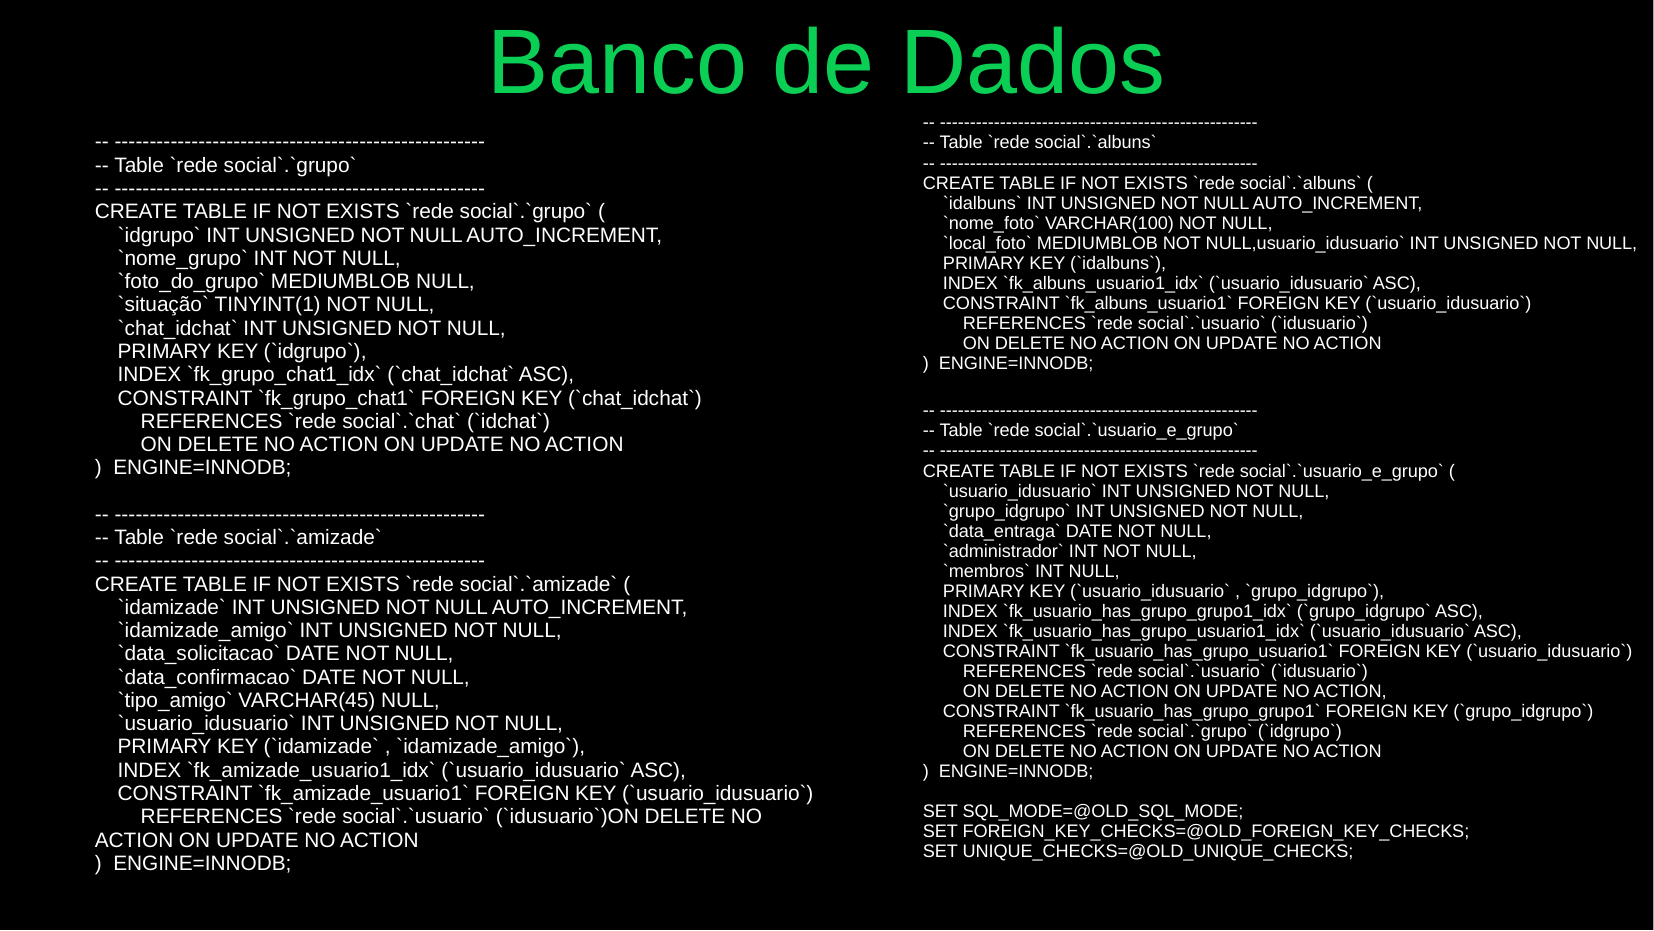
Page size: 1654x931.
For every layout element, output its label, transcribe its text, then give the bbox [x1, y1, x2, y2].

list -- ----------------------------------------------------- -- Table `rede social`.`grupo` -- ----------------------------------------------------- CREATE TABLE IF NOT EXISTS `rede social`.`grupo` ( `idgrupo` INT UNSIGNED NOT NULL AUTO_INCREMENT, `nome_grupo` INT NOT NULL, `foto_do_grupo` MEDIUMBLOB NULL, `situação` TINYINT(1) NOT NULL, `chat_idchat` INT UNSIGNED NOT NULL, PRIMARY KEY (`idgrupo`), INDEX `fk_grupo_chat1_idx` (`chat_idchat` ASC), CONSTRAINT `fk_grupo_chat1` FOREIGN KEY (`chat_idchat`) REFERENCES `rede social`.`chat` (`idchat`) ON DELETE NO ACTION ON UPDATE NO ACTION ) ENGINE=INNODB; -- ----------------------------------------------------- -- Table `rede social`.`amizade` -- ----------------------------------------------------- CREATE TABLE IF NOT EXISTS `rede social`.`amizade` ( `idamizade` INT UNSIGNED NOT NULL AUTO_INCREMENT, `idamizade_amigo` INT UNSIGNED NOT NULL, `data_solicitacao` DATE NOT NULL, `data_confirmacao` DATE NOT NULL, `tipo_amigo` VARCHAR(45) NULL, `usuario_idusuario` INT UNSIGNED NOT NULL, PRIMARY KEY (`idamizade` , `idamizade_amigo`), INDEX `fk_amizade_usuario1_idx` (`usuario_idusuario` ASC), CONSTRAINT `fk_amizade_usuario1` FOREIGN KEY (`usuario_idusuario`) REFERENCES `rede social`.`usuario` (`idusuario`)ON DELETE NO ACTION ON UPDATE NO ACTION ) ENGINE=INNODB; [94, 130, 822, 926]
list -- ----------------------------------------------------- -- Table `rede social`.`albuns` -- ----------------------------------------------------- CREATE TABLE IF NOT EXISTS `rede social`.`albuns` ( `idalbuns` INT UNSIGNED NOT NULL AUTO_INCREMENT, `nome_foto` VARCHAR(100) NOT NULL, `local_foto` MEDIUMBLOB NOT NULL,usuario_idusuario` INT UNSIGNED NOT NULL, PRIMARY KEY (`idalbuns`), INDEX `fk_albuns_usuario1_idx` (`usuario_idusuario` ASC), CONSTRAINT `fk_albuns_usuario1` FOREIGN KEY (`usuario_idusuario`) REFERENCES `rede social`.`usuario` (`idusuario`) ON DELETE NO ACTION ON UPDATE NO ACTION ) ENGINE=INNODB; -- ----------------------------------------------------- -- Table `rede social`.`usuario_e_grupo` -- ----------------------------------------------------- CREATE TABLE IF NOT EXISTS `rede social`.`usuario_e_grupo` ( `usuario_idusuario` INT UNSIGNED NOT NULL, `grupo_idgrupo` INT UNSIGNED NOT NULL, `data_entraga` DATE NOT NULL, `administrador` INT NOT NULL, `membros` INT NULL, PRIMARY KEY (`usuario_idusuario` , `grupo_idgrupo`), INDEX `fk_usuario_has_grupo_grupo1_idx` (`grupo_idgrupo` ASC), INDEX `fk_usuario_has_grupo_usuario1_idx` (`usuario_idusuario` ASC), CONSTRAINT `fk_usuario_has_grupo_usuario1` FOREIGN KEY (`usuario_idusuario`) REFERENCES `rede social`.`usuario` (`idusuario`) ON DELETE NO ACTION ON UPDATE NO ACTION, CONSTRAINT `fk_usuario_has_grupo_grupo1` FOREIGN KEY (`grupo_idgrupo`) REFERENCES `rede social`.`grupo` (`idgrupo`) ON DELETE NO ACTION ON UPDATE NO ACTION ) ENGINE=INNODB; SET SQL_MODE=@OLD_SQL_MODE; SET FOREIGN_KEY_CHECKS=@OLD_FOREIGN_KEY_CHECKS; SET UNIQUE_CHECKS=@OLD_UNIQUE_CHECKS; [922, 65, 1649, 927]
title Banco de Dados [82, 0, 1571, 165]
